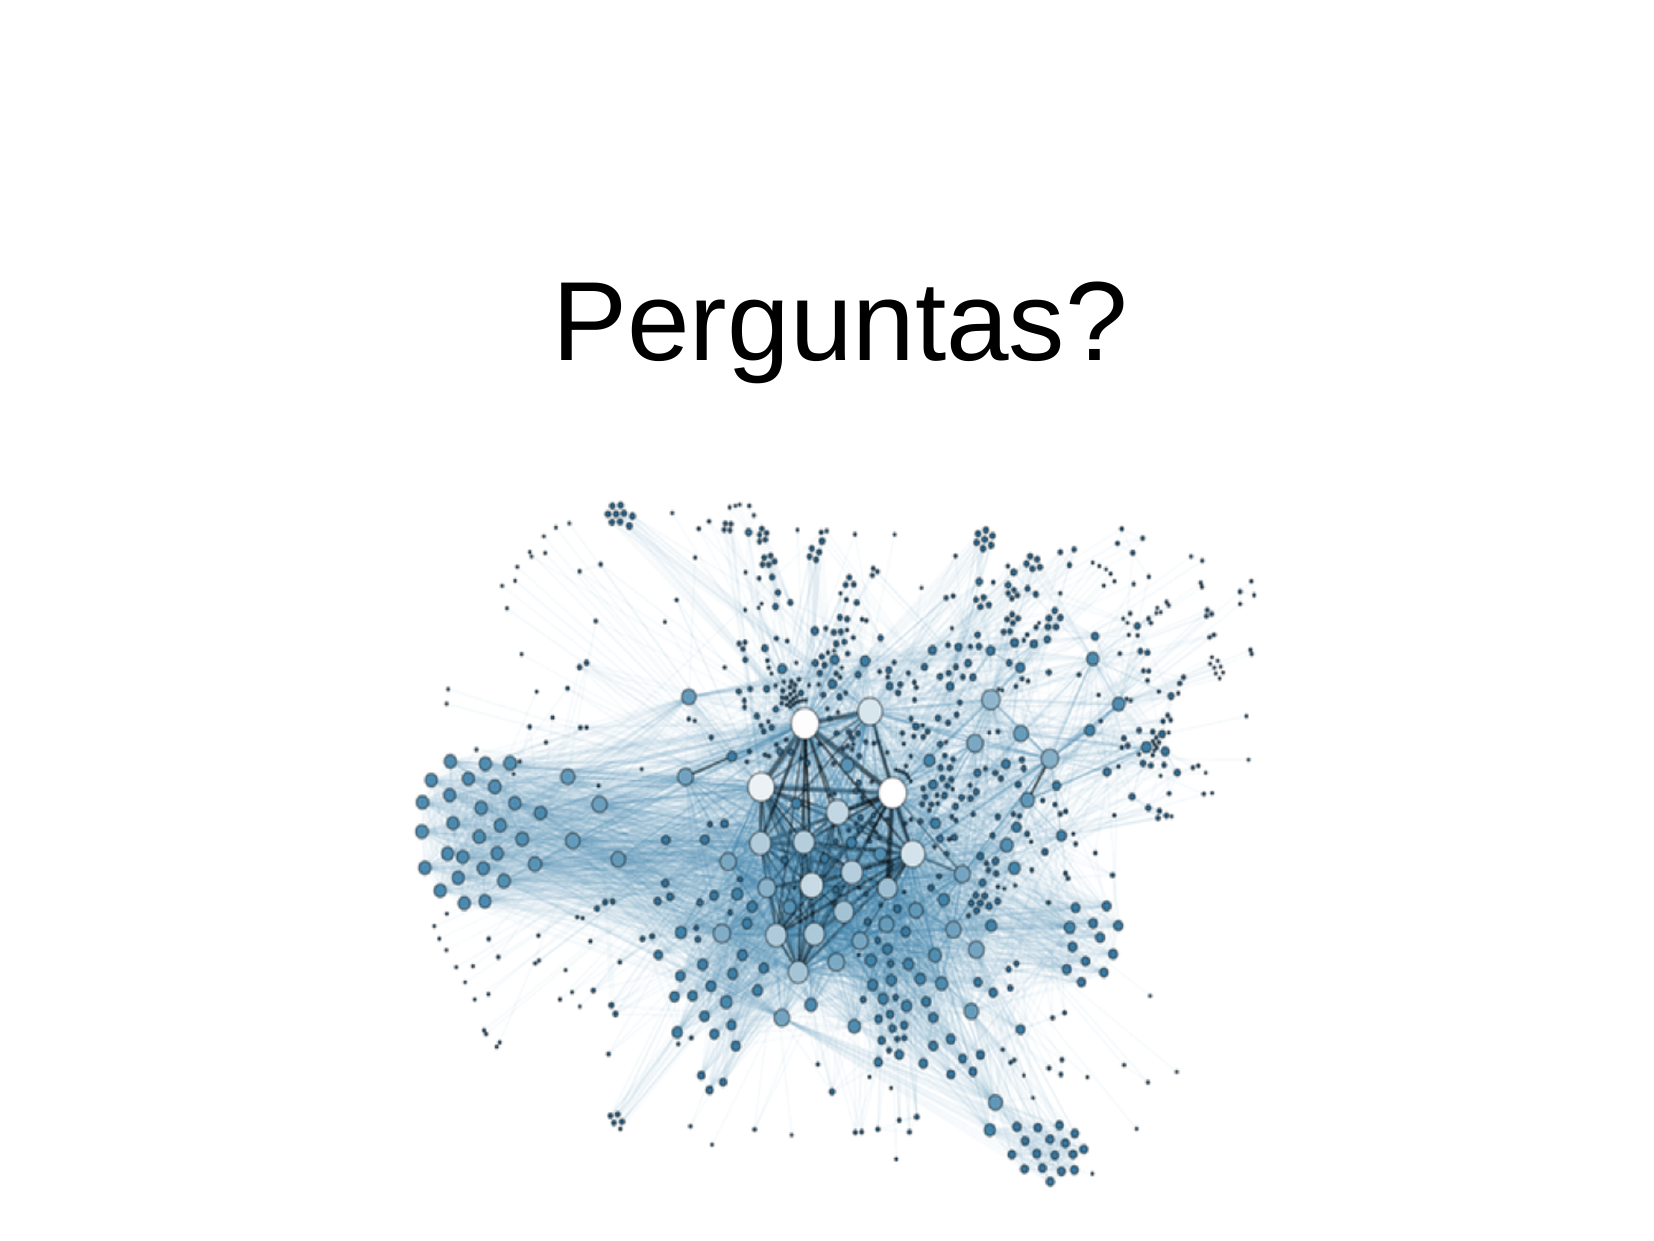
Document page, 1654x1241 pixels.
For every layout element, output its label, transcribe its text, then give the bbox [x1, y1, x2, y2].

title Perguntas? [225, 81, 1456, 562]
picture [400, 485, 1271, 1203]
